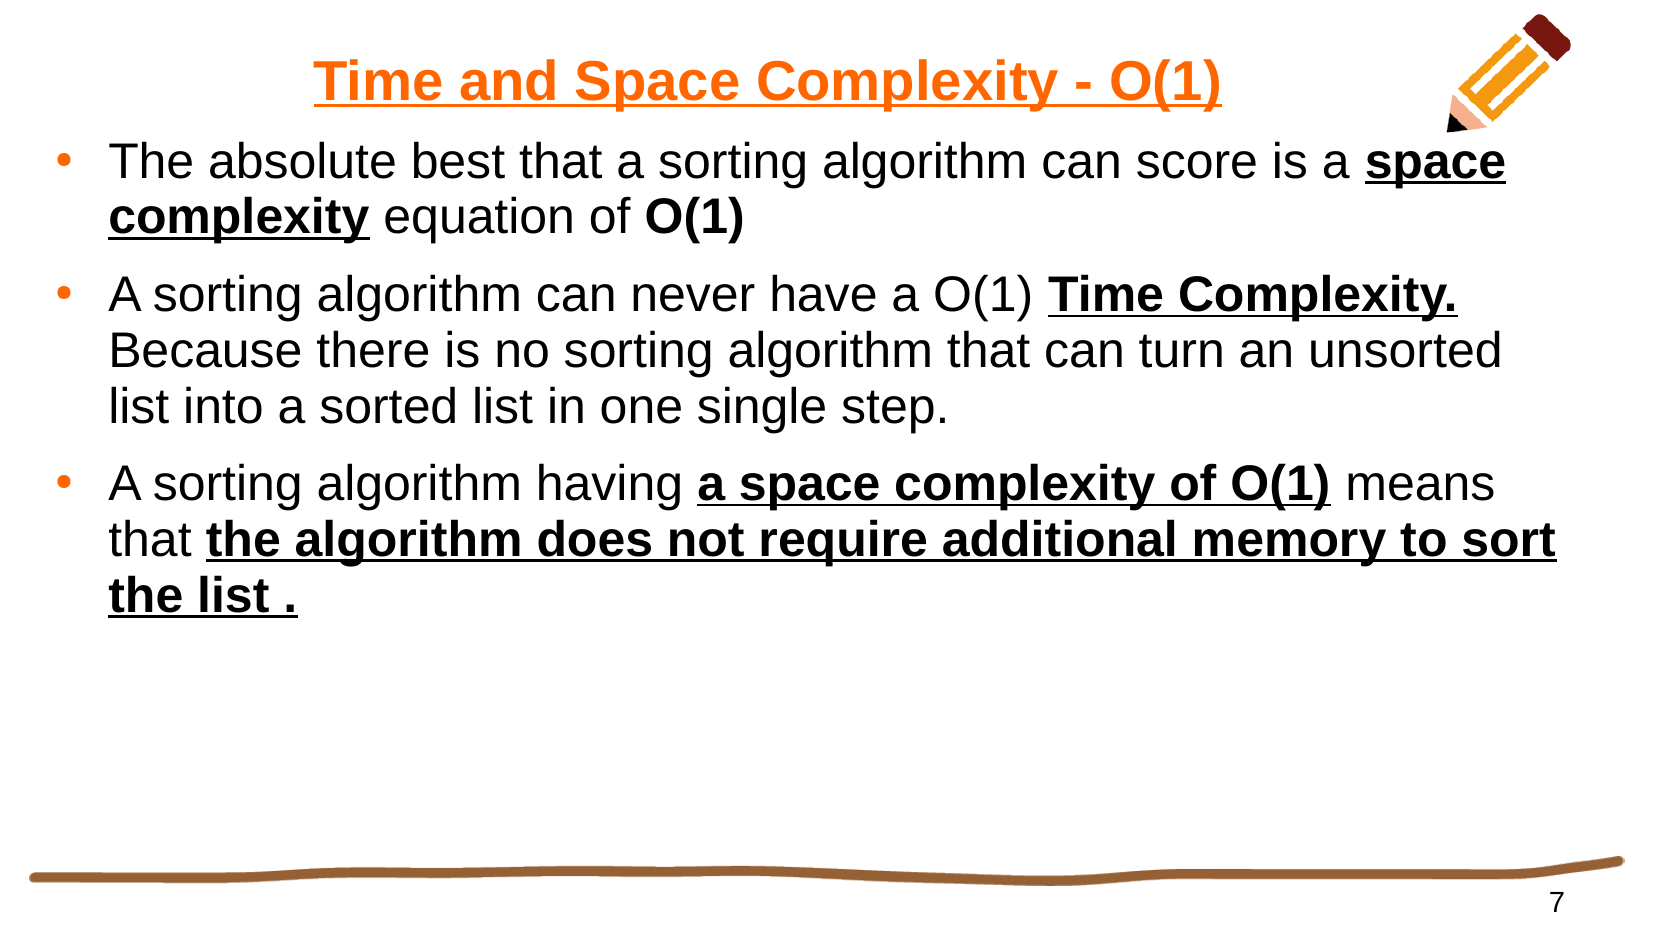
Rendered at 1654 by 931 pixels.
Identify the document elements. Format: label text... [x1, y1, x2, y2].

picture [29, 856, 1625, 886]
title Time and Space Complexity - O(1) [88, 29, 1447, 132]
list The absolute best that a sorting algorithm can score is a space complexity equation of O(1) A sorting algorithm can never have a O(1) Time Complexity. Because there is no sorting algorithm that can turn an unsorted list into a sorted list in one single step. A sorting algorithm having a space complexity of O(1) means that the algorithm does not require additional memory to sort the list . [37, 132, 1576, 857]
picture [1446, 14, 1571, 132]
